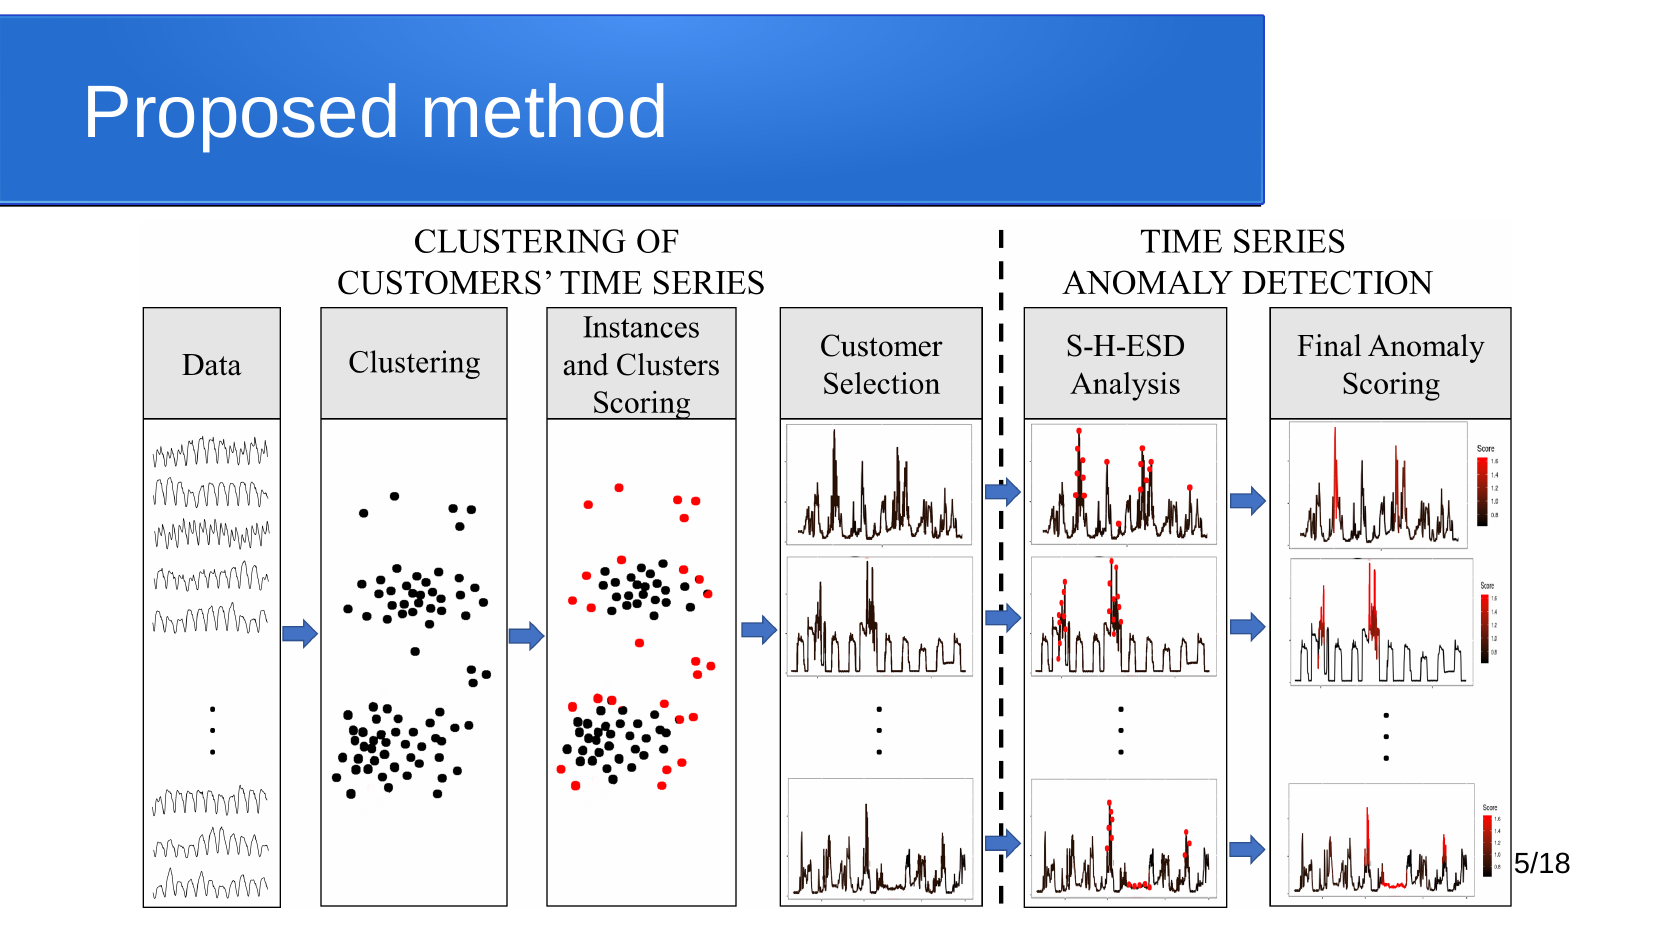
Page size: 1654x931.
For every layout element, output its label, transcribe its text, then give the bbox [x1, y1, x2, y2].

title Proposed method [82, 29, 1231, 196]
picture [140, 220, 1513, 910]
